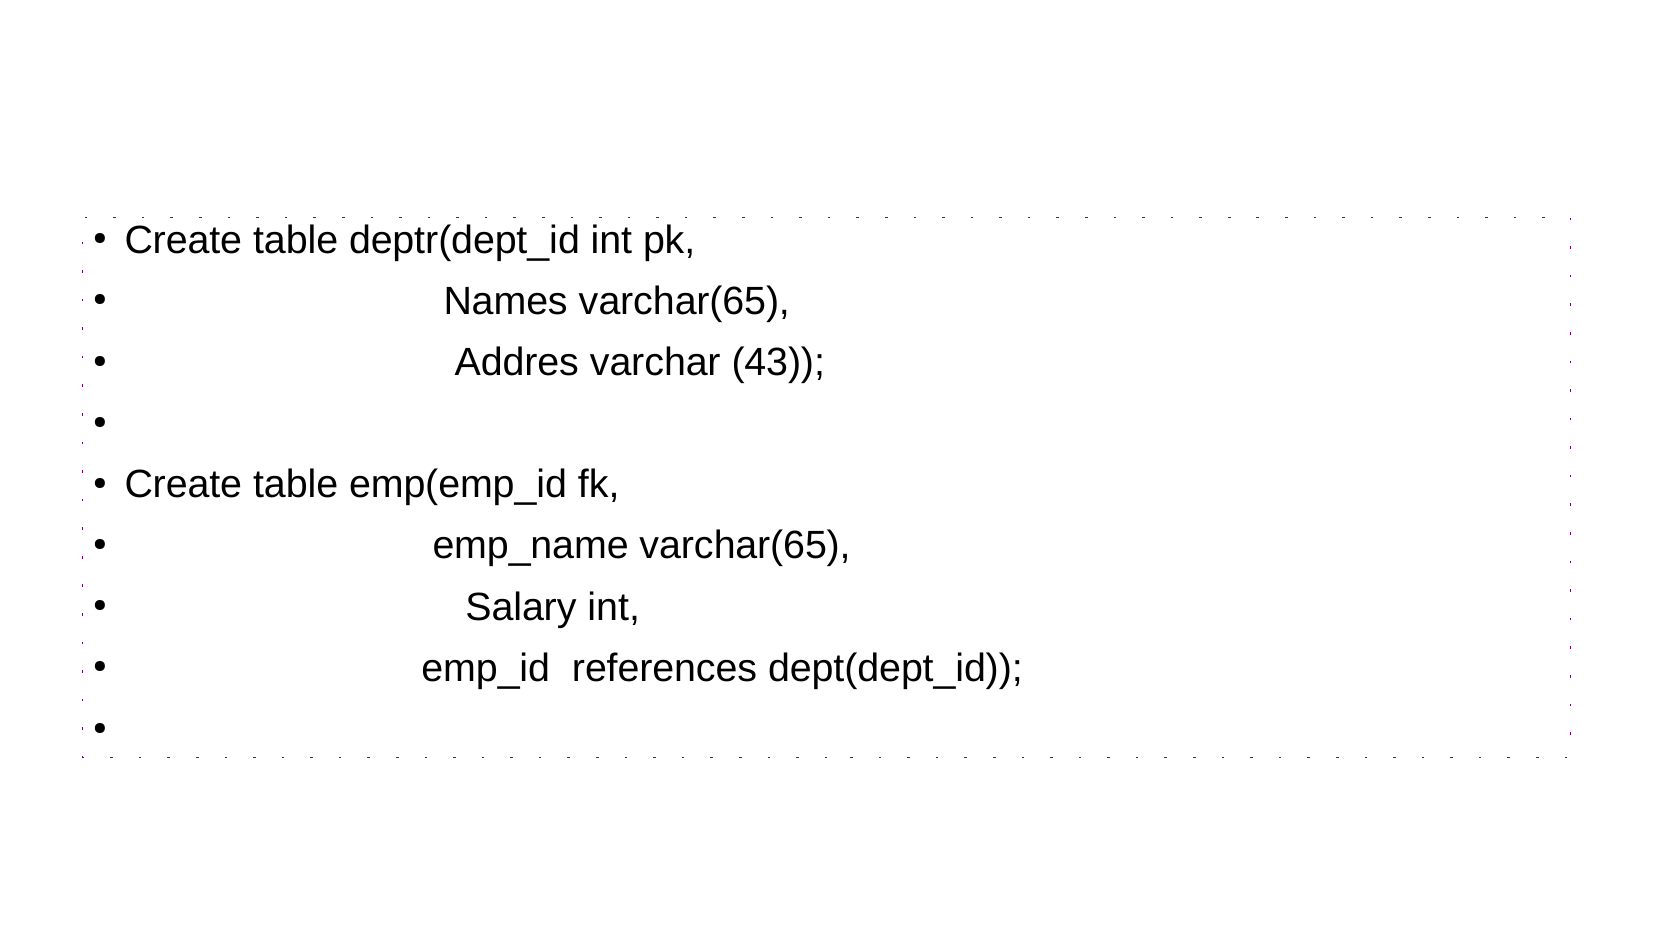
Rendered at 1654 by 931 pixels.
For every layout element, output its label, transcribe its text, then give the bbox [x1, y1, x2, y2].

list Create table deptr(dept_id int pk, Names varchar(65), Addres varchar (43)); Create table emp(emp_id fk, emp_name varchar(65), Salary int, emp_id references dept(dept_id)); [82, 217, 1571, 758]
